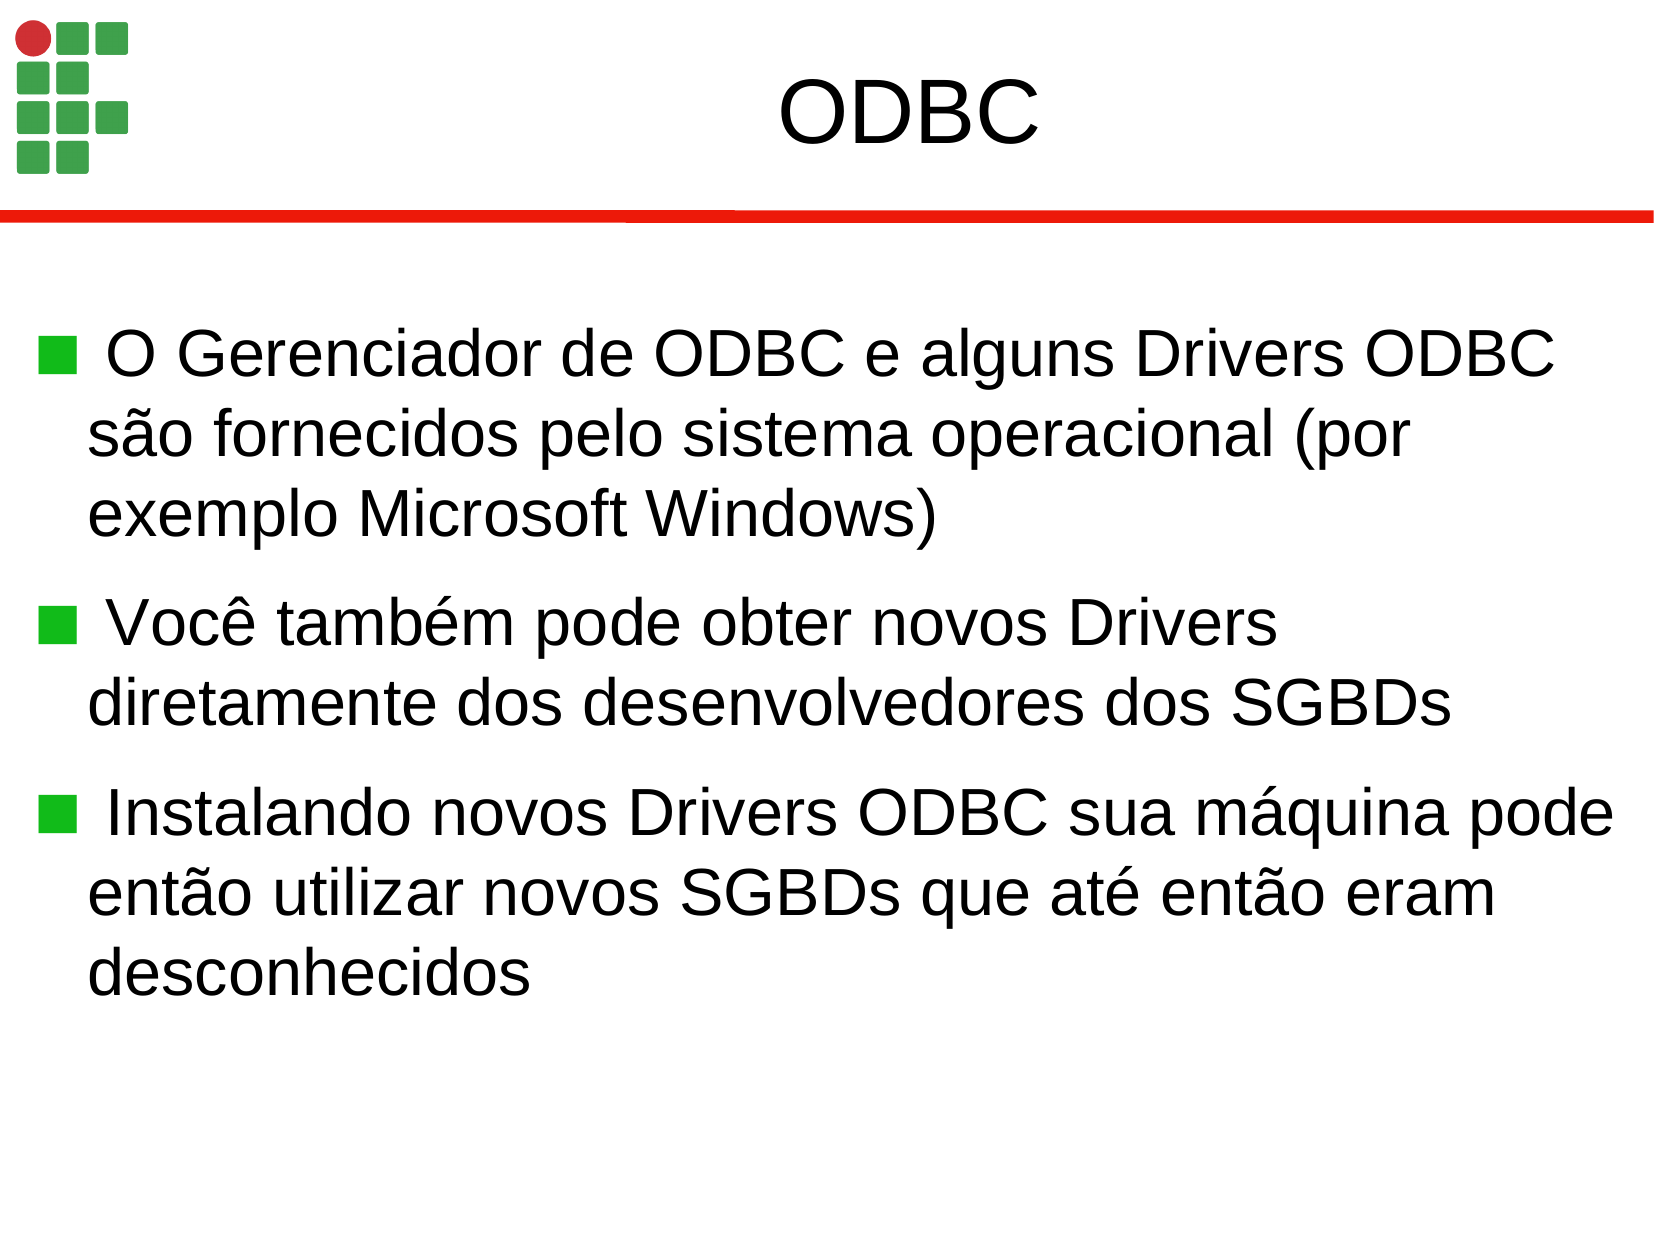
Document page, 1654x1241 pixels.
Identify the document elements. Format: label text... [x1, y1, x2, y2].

text_box ODBC [165, 43, 1654, 171]
picture [14, 16, 130, 178]
list O Gerenciador de ODBC e alguns Drivers ODBC são fornecidos pelo sistema operacional (por exemplo Microsoft Windows) Você também pode obter novos Drivers diretamente dos desenvolvedores dos SGBDs Instalando novos Drivers ODBC sua máquina pode então utilizar novos SGBDs que até então eram desconhecidos [0, 301, 1654, 1128]
